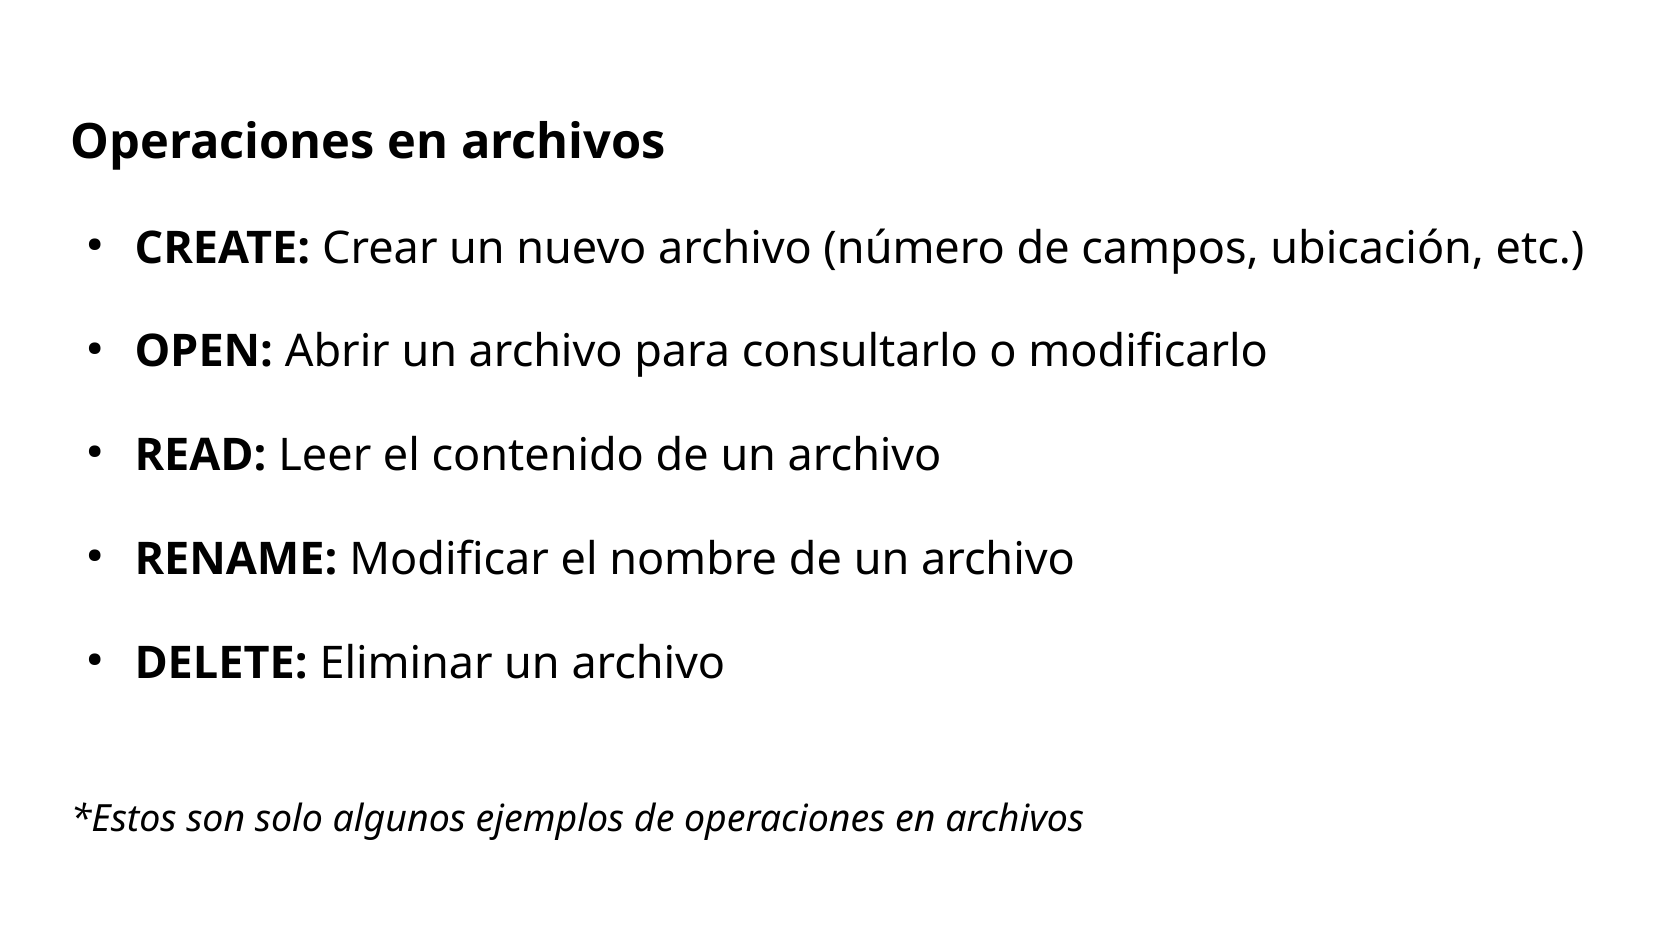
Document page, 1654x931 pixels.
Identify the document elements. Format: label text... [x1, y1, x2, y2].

list Operaciones en archivos CREATE: Crear un nuevo archivo (número de campos, ubicación, etc.) OPEN: Abrir un archivo para consultarlo o modificarlo READ: Leer el contenido de un archivo RENAME: Modificar el nombre de un archivo DELETE: Eliminar un archivo *Estos son solo algunos ejemplos de operaciones en archivos [70, 106, 1595, 910]
